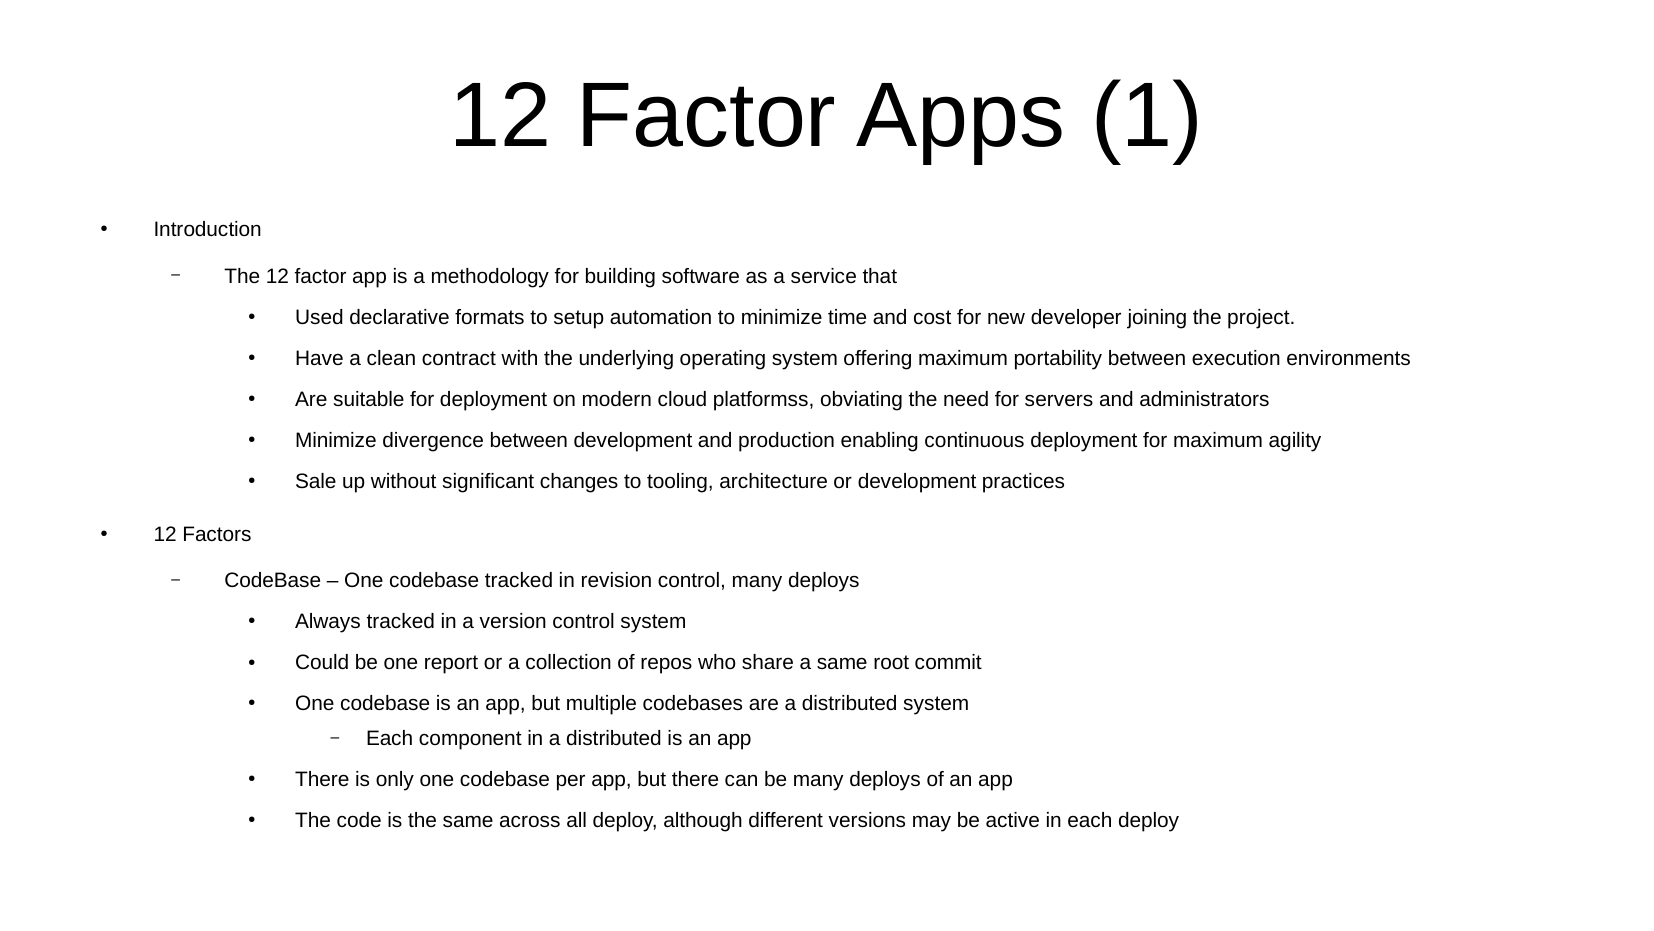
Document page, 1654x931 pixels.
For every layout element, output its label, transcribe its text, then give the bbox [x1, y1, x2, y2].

list Introduction The 12 factor app is a methodology for building software as a service that Used declarative formats to setup automation to minimize time and cost for new developer joining the project. Have a clean contract with the underlying operating system offering maximum portability between execution environments Are suitable for deployment on modern cloud platformss, obviating the need for servers and administrators Minimize divergence between development and production enabling continuous deployment for maximum agility Sale up without significant changes to tooling, architecture or development practices 12 Factors CodeBase – One codebase tracked in revision control, many deploys Always tracked in a version control system Could be one report or a collection of repos who share a same root commit One codebase is an app, but multiple codebases are a distributed system Each component in a distributed is an app There is only one codebase per app, but there can be many deploys of an app The code is the same across all deploy, although different versions may be active in each deploy [82, 217, 1621, 901]
title 12 Factor Apps (1) [82, 37, 1571, 193]
